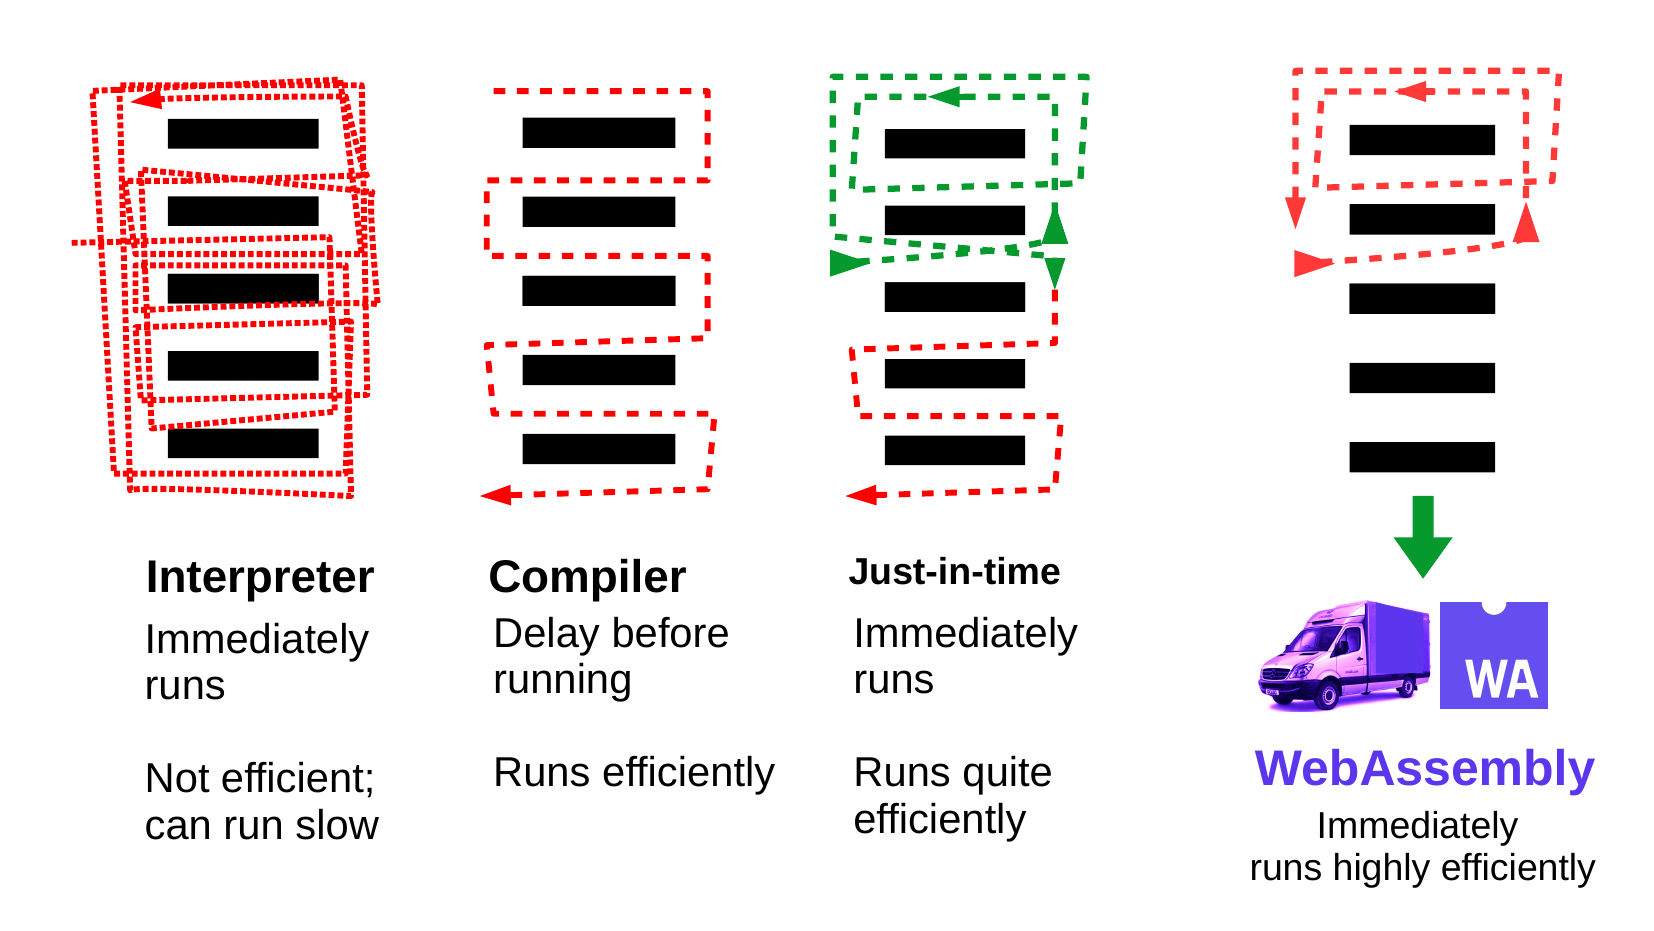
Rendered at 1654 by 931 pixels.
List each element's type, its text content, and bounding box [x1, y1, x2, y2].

text_box [167, 428, 319, 459]
text_box [167, 196, 319, 226]
text_box [1349, 362, 1496, 394]
text_box [522, 196, 676, 227]
text_box [1393, 495, 1453, 579]
picture [1257, 590, 1436, 712]
text_box [522, 117, 676, 148]
text_box Immediately runs Not efficient; can run slow [129, 608, 426, 856]
text_box [522, 275, 676, 306]
text_box [167, 273, 319, 304]
text_box [884, 282, 1026, 312]
text_box Immediately runs highly efficiently [1227, 797, 1619, 910]
picture [1440, 602, 1548, 709]
text_box [167, 351, 319, 381]
text_box Immediately runs Runs quite efficiently [838, 602, 1111, 850]
text_box Compiler [473, 543, 733, 610]
text_box [884, 435, 1026, 466]
text_box [1375, 602, 1424, 674]
text_box [1349, 204, 1496, 235]
text_box [884, 359, 1026, 389]
text_box [1349, 442, 1496, 473]
text_box [1349, 124, 1496, 156]
text_box [884, 205, 1026, 236]
text_box [884, 129, 1026, 159]
text_box [167, 118, 319, 149]
text_box [522, 354, 676, 386]
text_box [522, 433, 676, 465]
text_box Just-in-time [833, 543, 1087, 610]
text_box Delay before running Runs efficiently [478, 602, 798, 850]
text_box Interpreter [131, 543, 390, 608]
text_box WebAssembly [1240, 732, 1611, 797]
text_box [1349, 283, 1496, 314]
